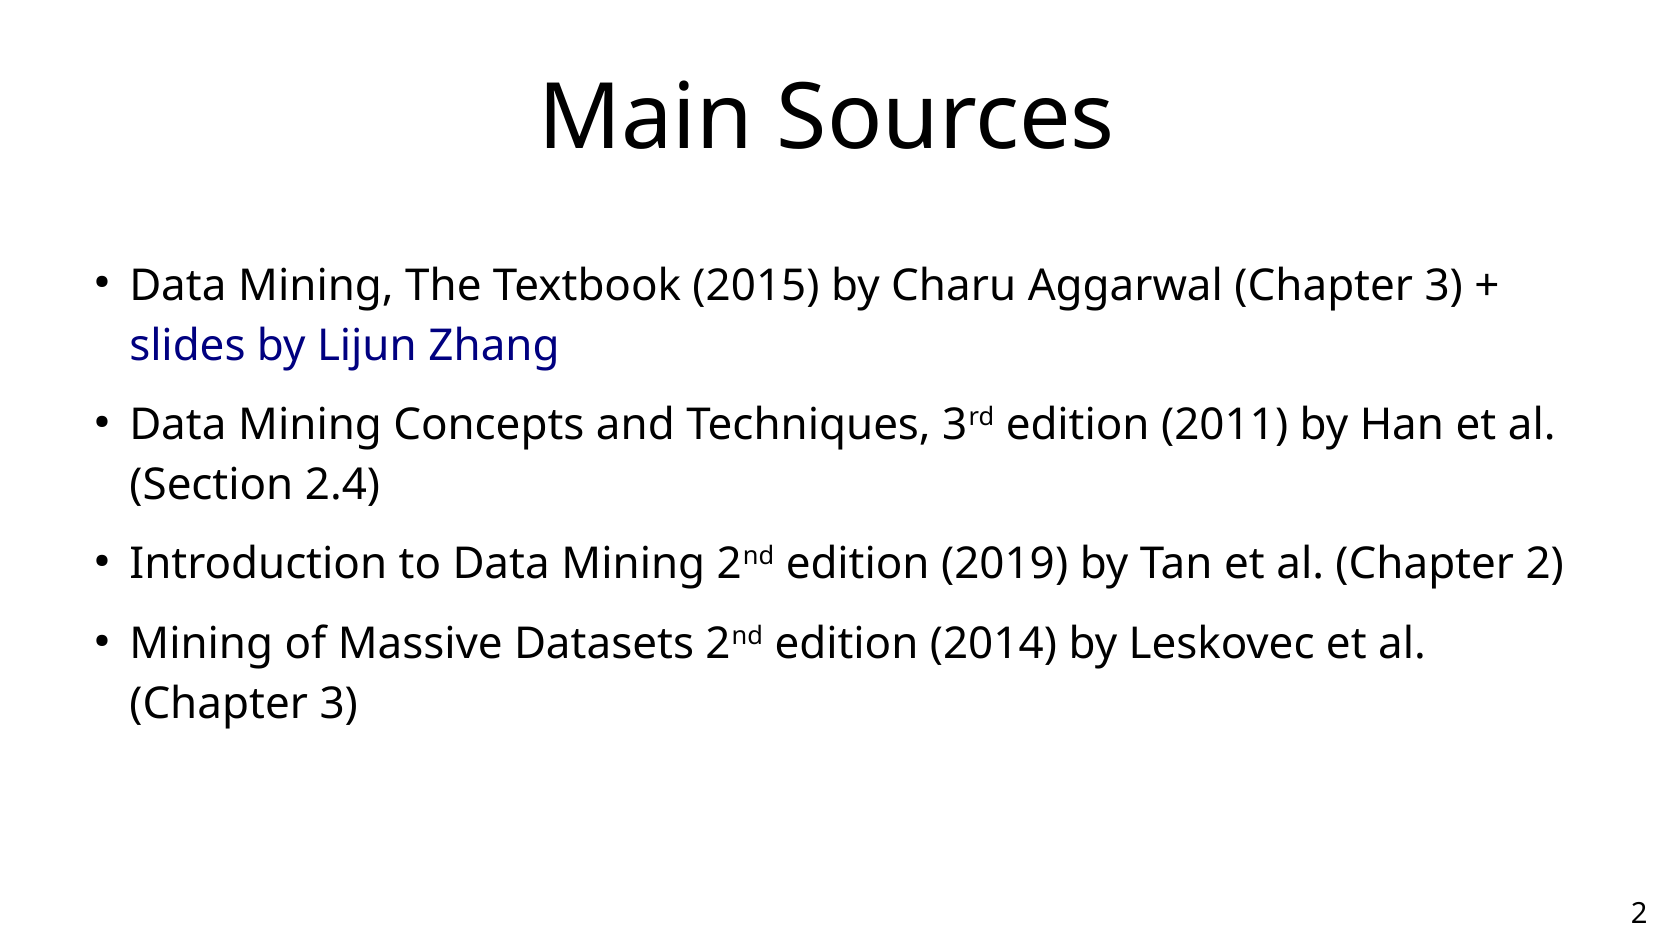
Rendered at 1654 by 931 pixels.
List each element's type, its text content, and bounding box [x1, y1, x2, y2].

list Data Mining, The Textbook (2015) by Charu Aggarwal (Chapter 3) + slides by Lijun Zhang Data Mining Concepts and Techniques, 3rd edition (2011) by Han et al. (Section 2.4) Introduction to Data Mining 2nd edition (2019) by Tan et al. (Chapter 2) Mining of Massive Datasets 2nd edition (2014) by Leskovec et al. (Chapter 3) [82, 253, 1571, 793]
title Main Sources [82, 1, 1571, 226]
